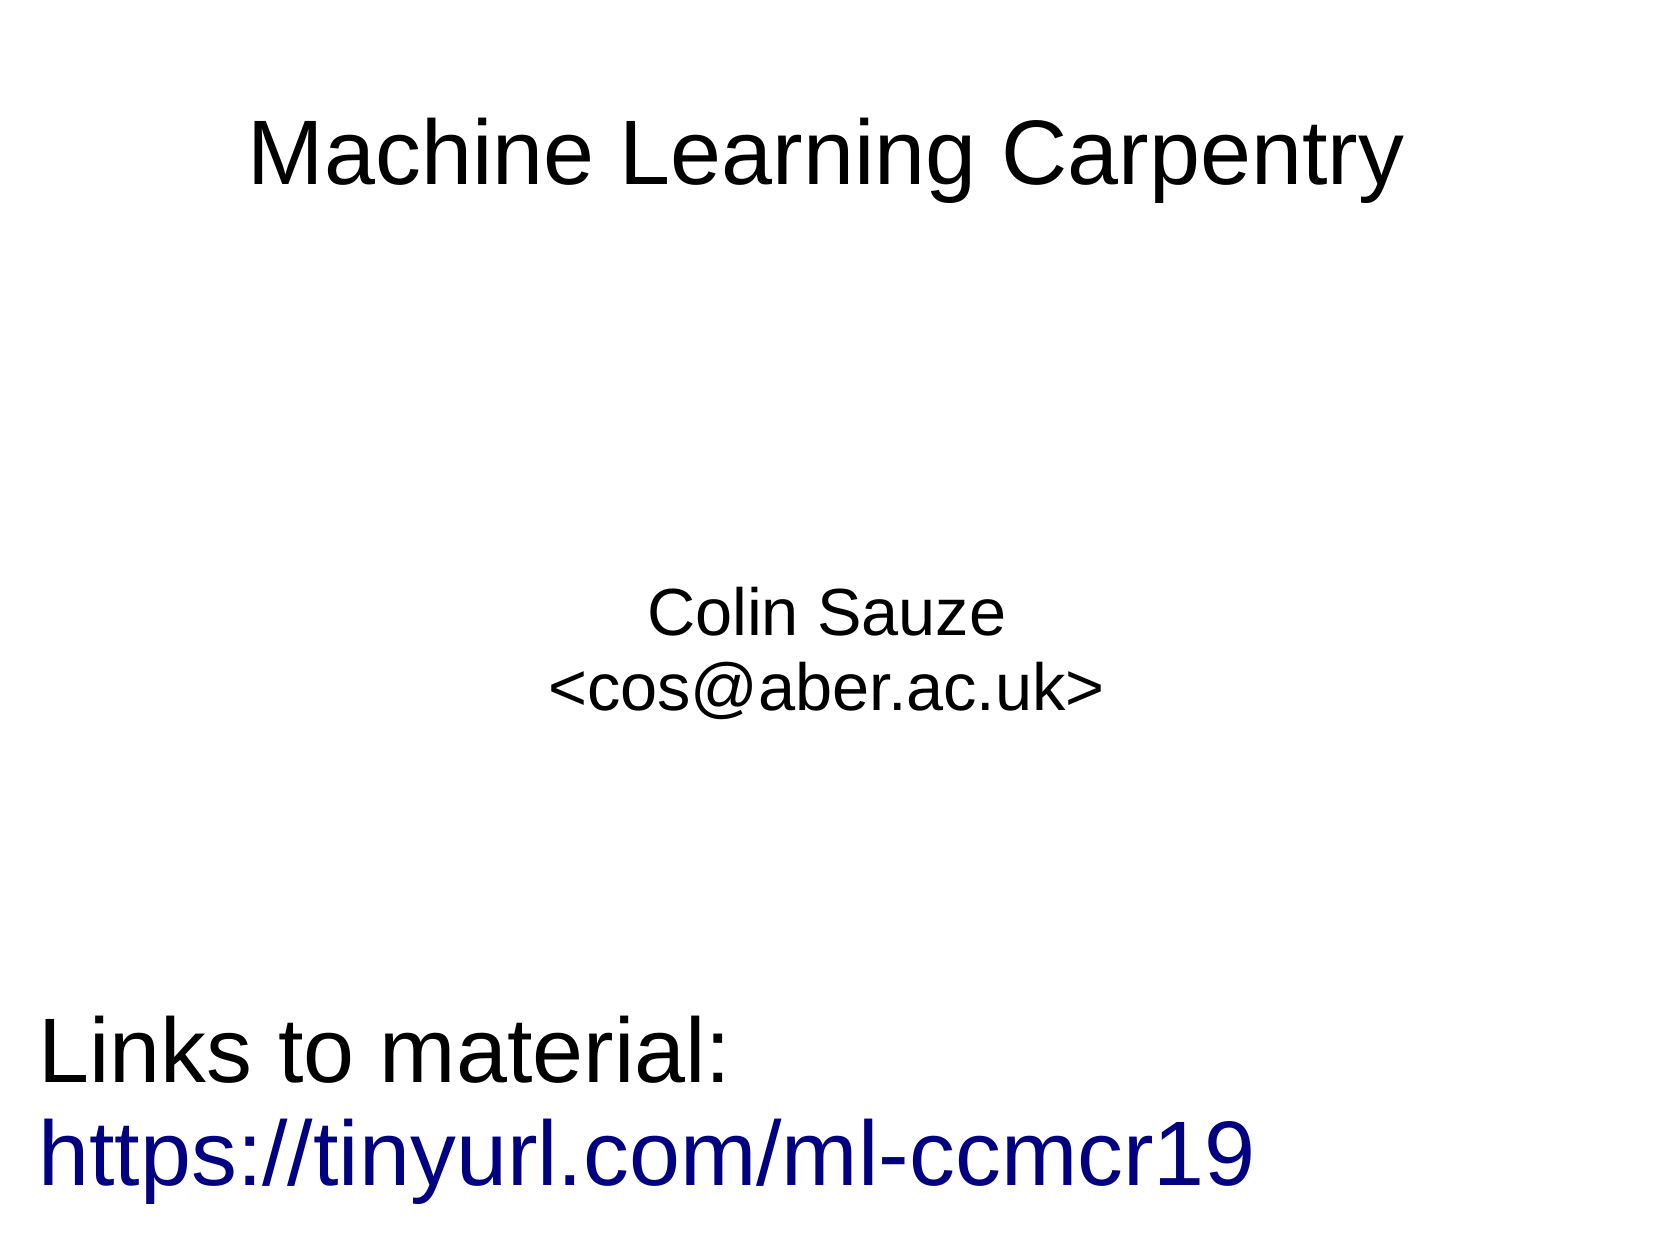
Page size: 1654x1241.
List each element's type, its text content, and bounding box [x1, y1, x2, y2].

text_box Links to material: https://tinyurl.com/ml-ccmcr19 [23, 992, 1524, 1212]
title Machine Learning Carpentry [82, 49, 1571, 257]
subtitle Colin Sauze <cos@aber.ac.uk> [82, 290, 1571, 1010]
